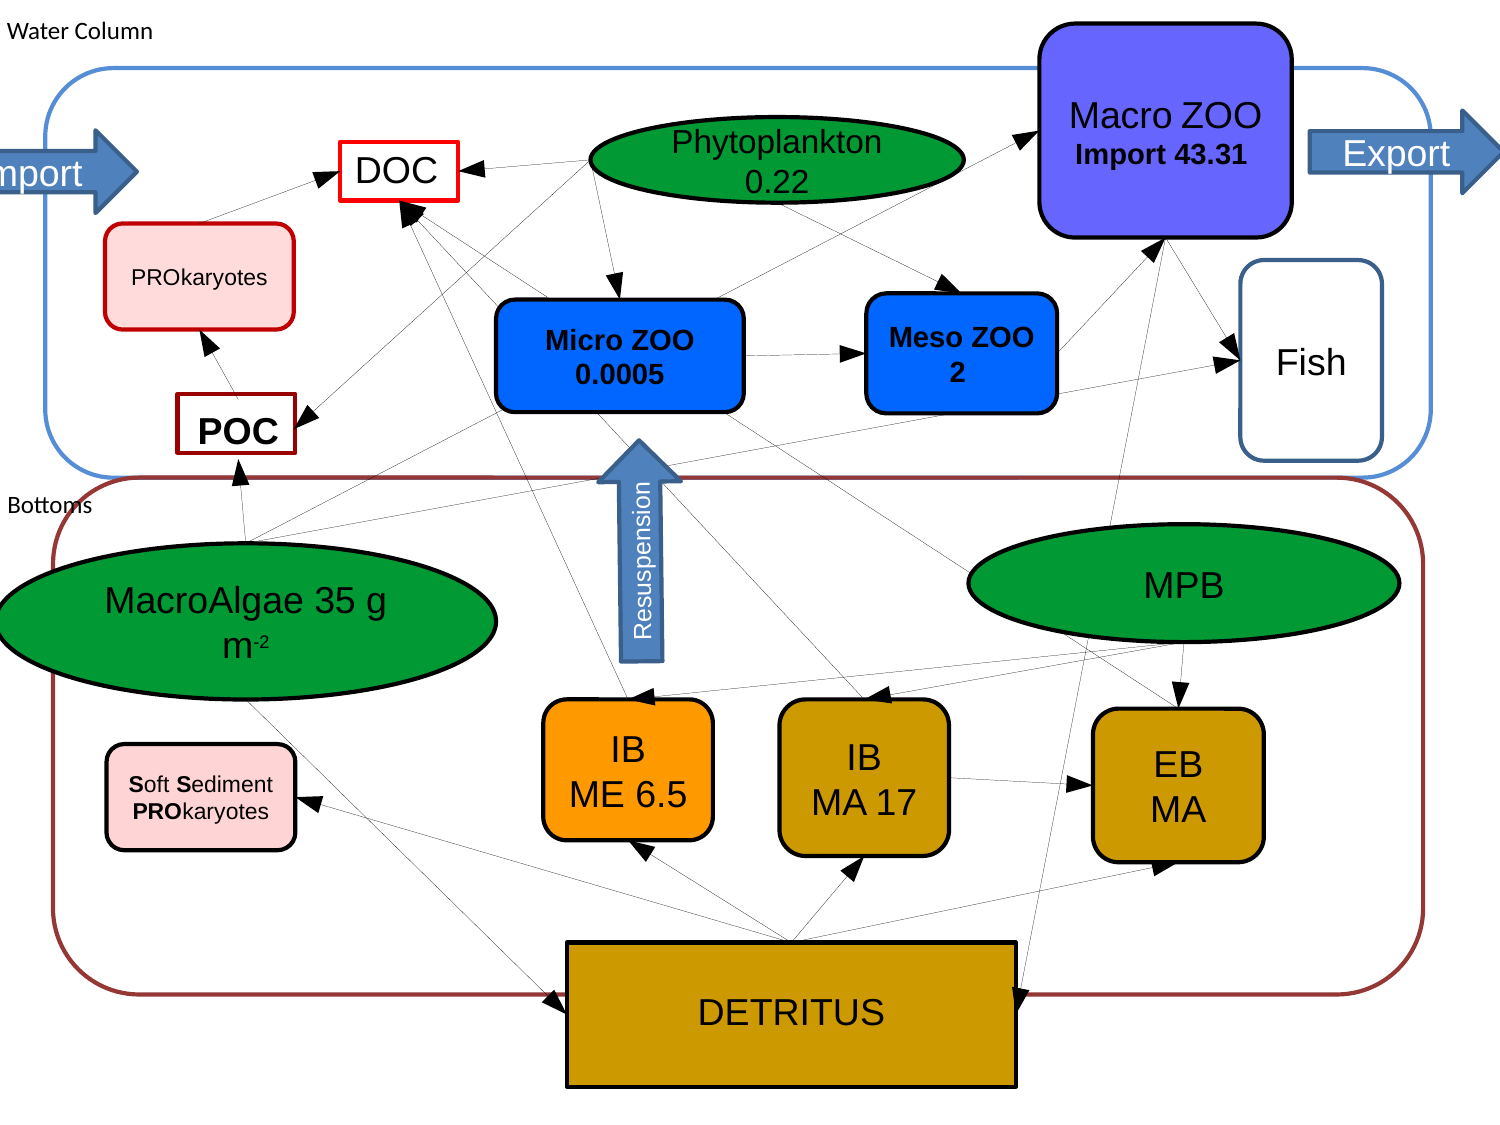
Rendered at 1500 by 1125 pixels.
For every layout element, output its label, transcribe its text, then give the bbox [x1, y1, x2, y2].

text_box Bottoms [0, 480, 108, 526]
text_box PROkaryotes [104, 223, 294, 330]
text_box Import [24, 168, 34, 184]
text_box MPB [968, 524, 1400, 643]
text_box MacroAlgae 35 g m-2 [0, 543, 497, 700]
text_box Water Column [0, 7, 169, 52]
text_box IB ME 6.5 [543, 699, 713, 841]
text_box EB MA [1092, 708, 1264, 863]
text_box IB MA 17 [779, 699, 950, 857]
text_box Resuspension [598, 440, 681, 662]
text_box DOC [340, 141, 459, 201]
text_box Export [1391, 148, 1401, 164]
text_box Fish [1240, 260, 1382, 461]
text_box POC [182, 399, 294, 460]
text_box Import [0, 130, 137, 214]
text_box DETRITUS [566, 942, 1016, 1087]
text_box Micro ZOO 0.0005 [496, 299, 744, 413]
text_box Export [1309, 110, 1500, 194]
text_box Soft Sediment PROkaryotes [106, 744, 296, 851]
text_box Meso ZOO 2 [866, 293, 1058, 414]
text_box Phytoplankton 0.22 [590, 117, 964, 203]
text_box Macro ZOO Import 43.31 [1039, 23, 1292, 238]
